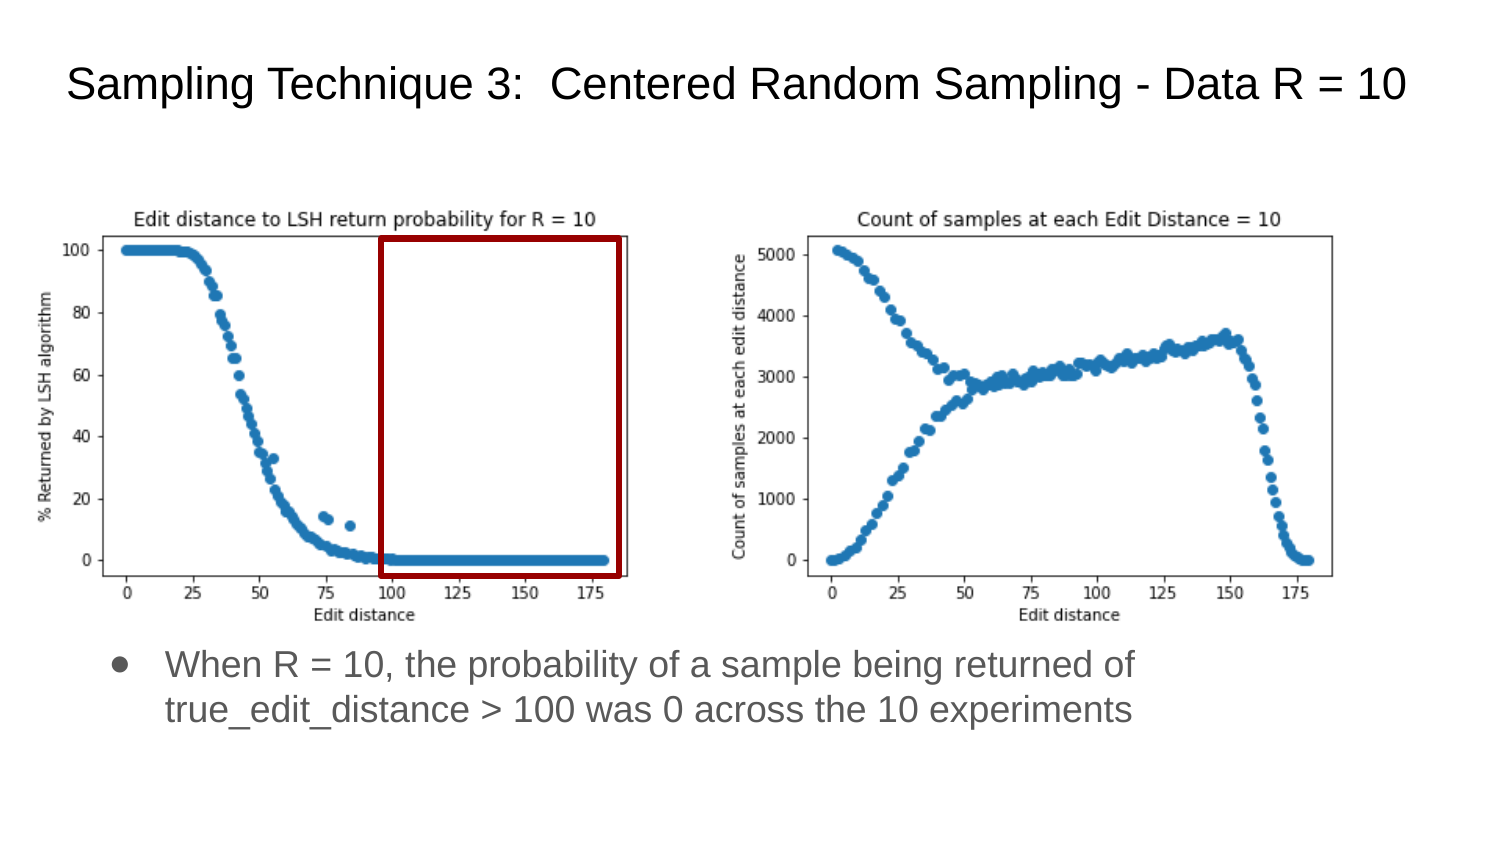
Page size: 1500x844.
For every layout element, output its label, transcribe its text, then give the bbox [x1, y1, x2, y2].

text_box When R = 10, the probability of a sample being returned of true_edit_distance > 100 was 0 across the 10 experiments [74, 625, 1356, 801]
title Sampling Technique 3: Centered Random Sampling - Data R = 10 [51, 39, 1449, 134]
picture [723, 181, 1399, 632]
picture [18, 181, 694, 632]
